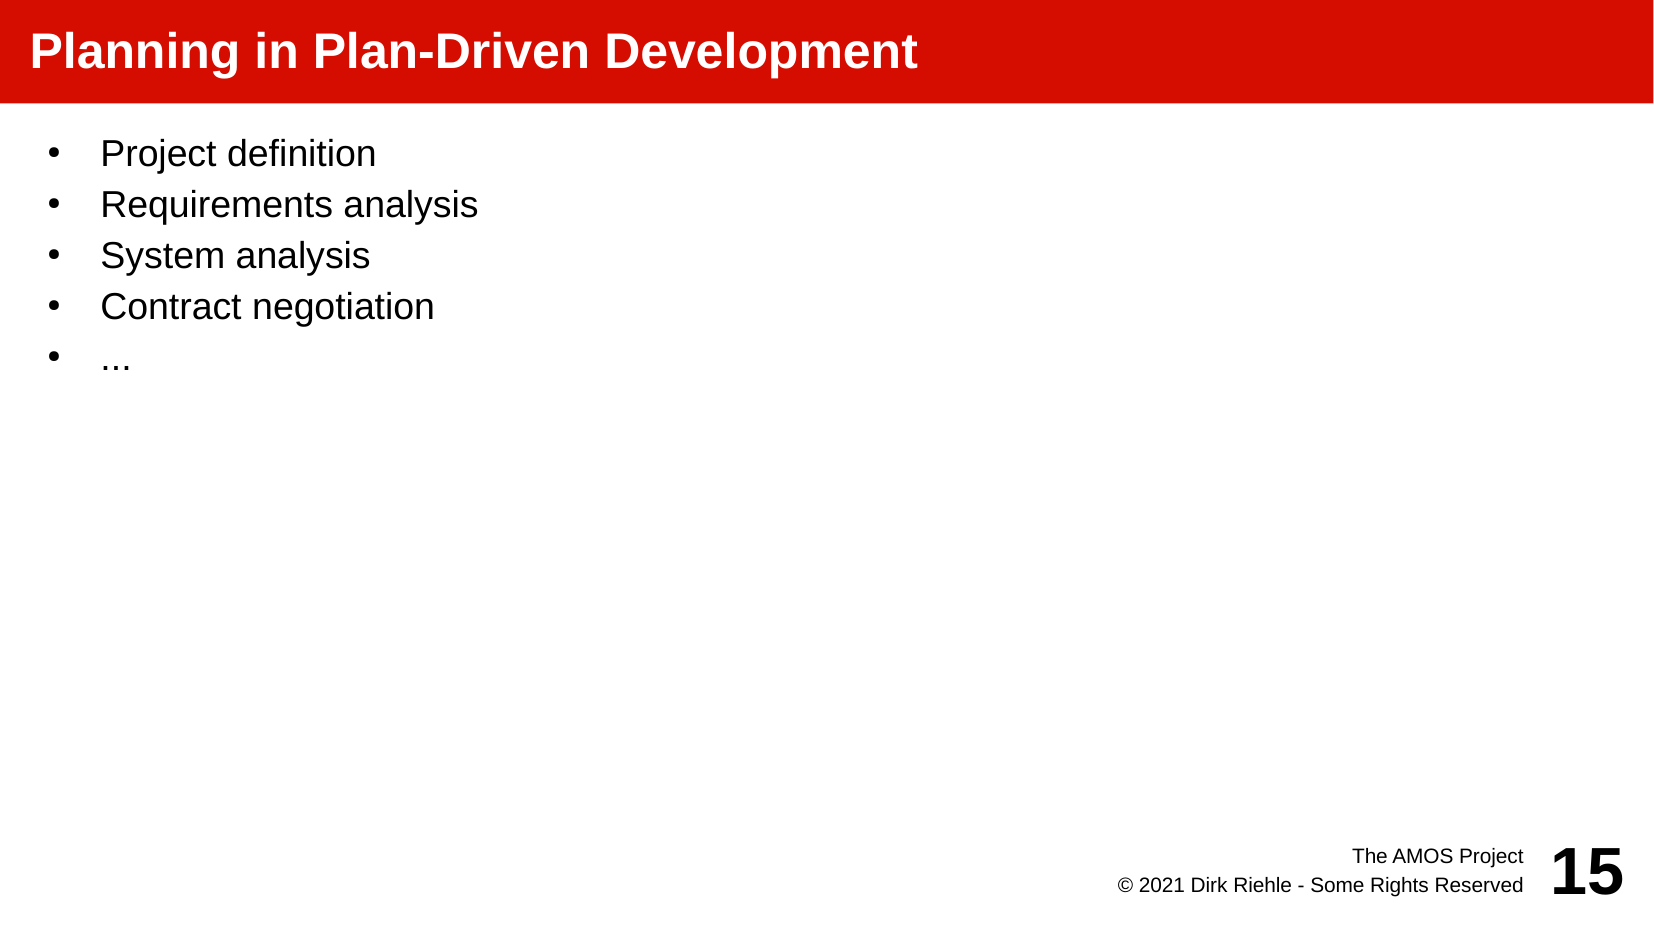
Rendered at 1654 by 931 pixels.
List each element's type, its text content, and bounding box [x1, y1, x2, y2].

list Project definition Requirements analysis System analysis Contract negotiation ... [29, 132, 1625, 813]
title Planning in Plan-Driven Development [0, 0, 1654, 104]
